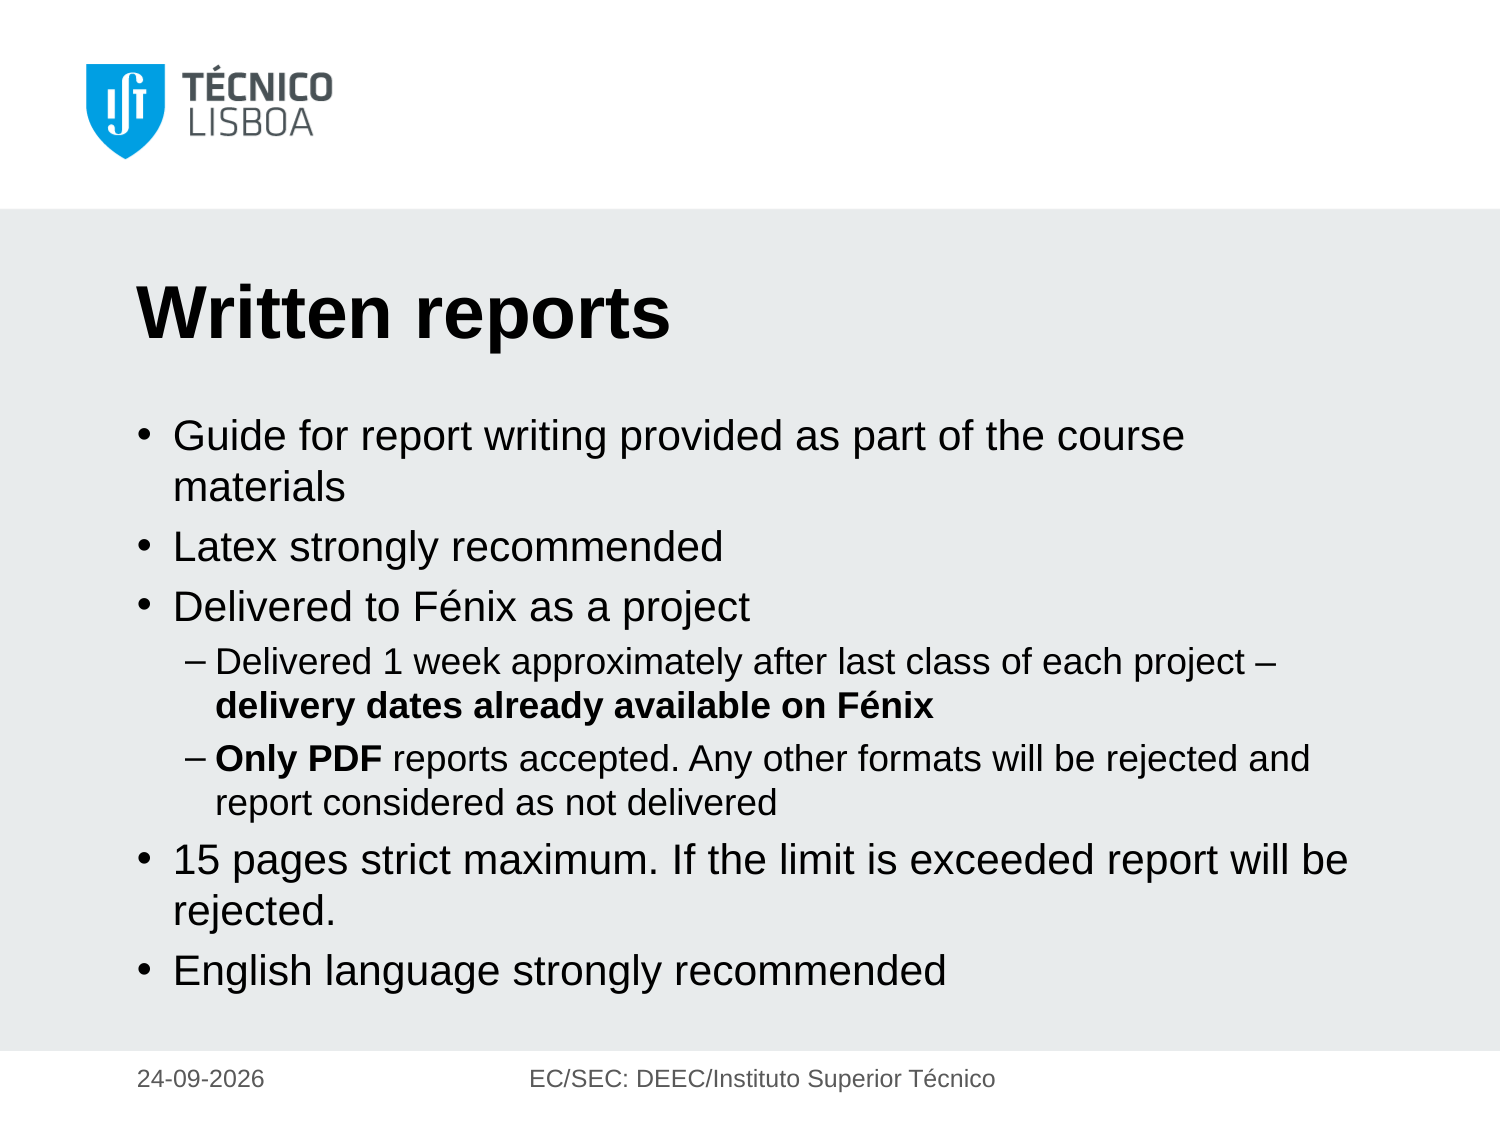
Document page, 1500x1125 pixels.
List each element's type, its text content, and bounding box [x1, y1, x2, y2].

list Guide for report writing provided as part of the course materials Latex strongly recommended Delivered to Fénix as a project Delivered 1 week approximately after last class of each project – delivery dates already available on Fénix Only PDF reports accepted. Any other formats will be rejected and report considered as not delivered 15 pages strict maximum. If the limit is exceeded report will be rejected. English language strongly recommended [121, 400, 1378, 1005]
title Written reports [121, 237, 1378, 381]
picture [0, 0, 1500, 1125]
slide_number 22-09-2018 [121, 1052, 425, 1103]
footer EC/SEC: DEEC/Instituto Superior Técnico [512, 1052, 1021, 1103]
